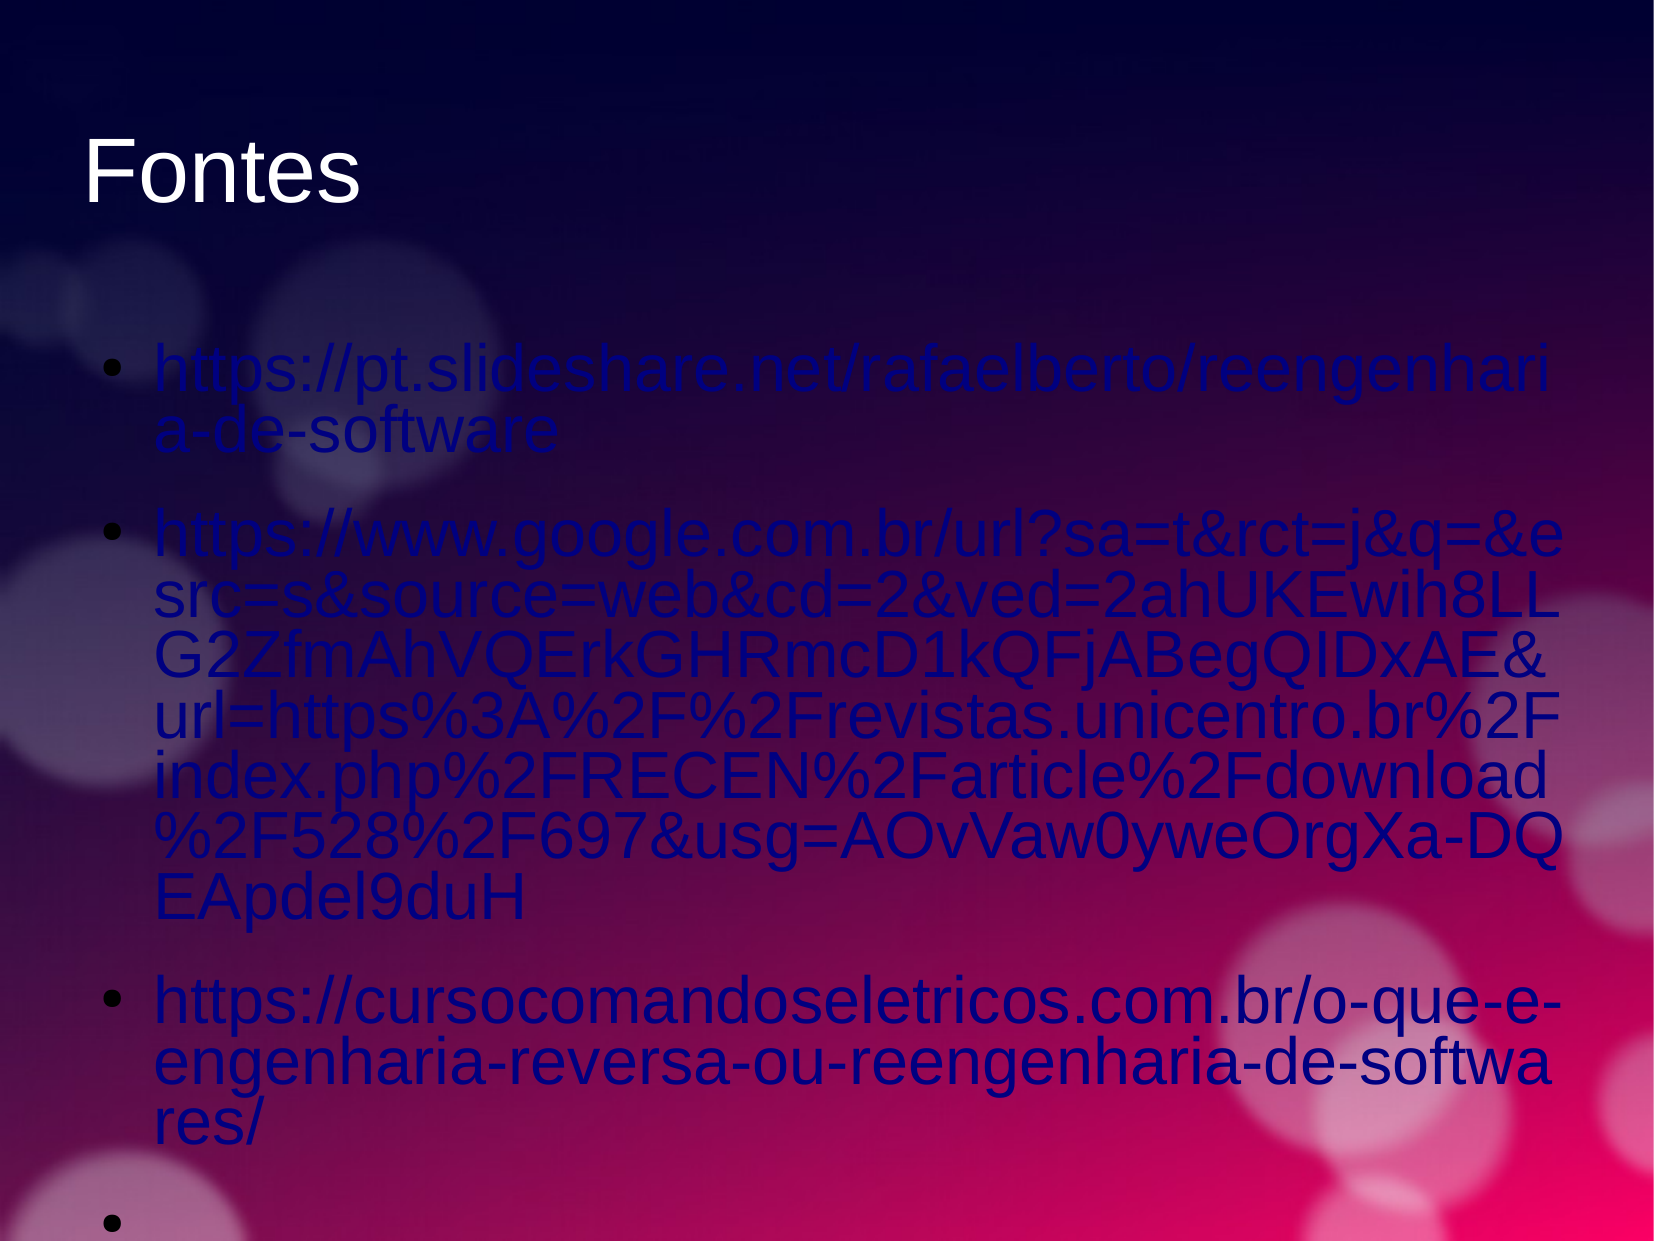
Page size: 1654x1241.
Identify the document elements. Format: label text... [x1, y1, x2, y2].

picture [0, 0, 1654, 1241]
title Fontes [82, 67, 1571, 275]
list https://pt.slideshare.net/rafaelberto/reengenharia-de-software https://www.google.com.br/url?sa=t&rct=j&q=&esrc=s&source=web&cd=2&ved=2ahUKEwih8LLG2ZfmAhVQErkGHRmcD1kQFjABegQIDxAE&url=https%3A%2F%2Frevistas.unicentro.br%2Findex.php%2FRECEN%2Farticle%2Fdownload%2F528%2F697&usg=AOvVaw0yweOrgXa-DQEApdel9duH https://cursocomandoseletricos.com.br/o-que-e-engenharia-reversa-ou-reengenharia-de-softwares/ [82, 331, 1571, 1099]
